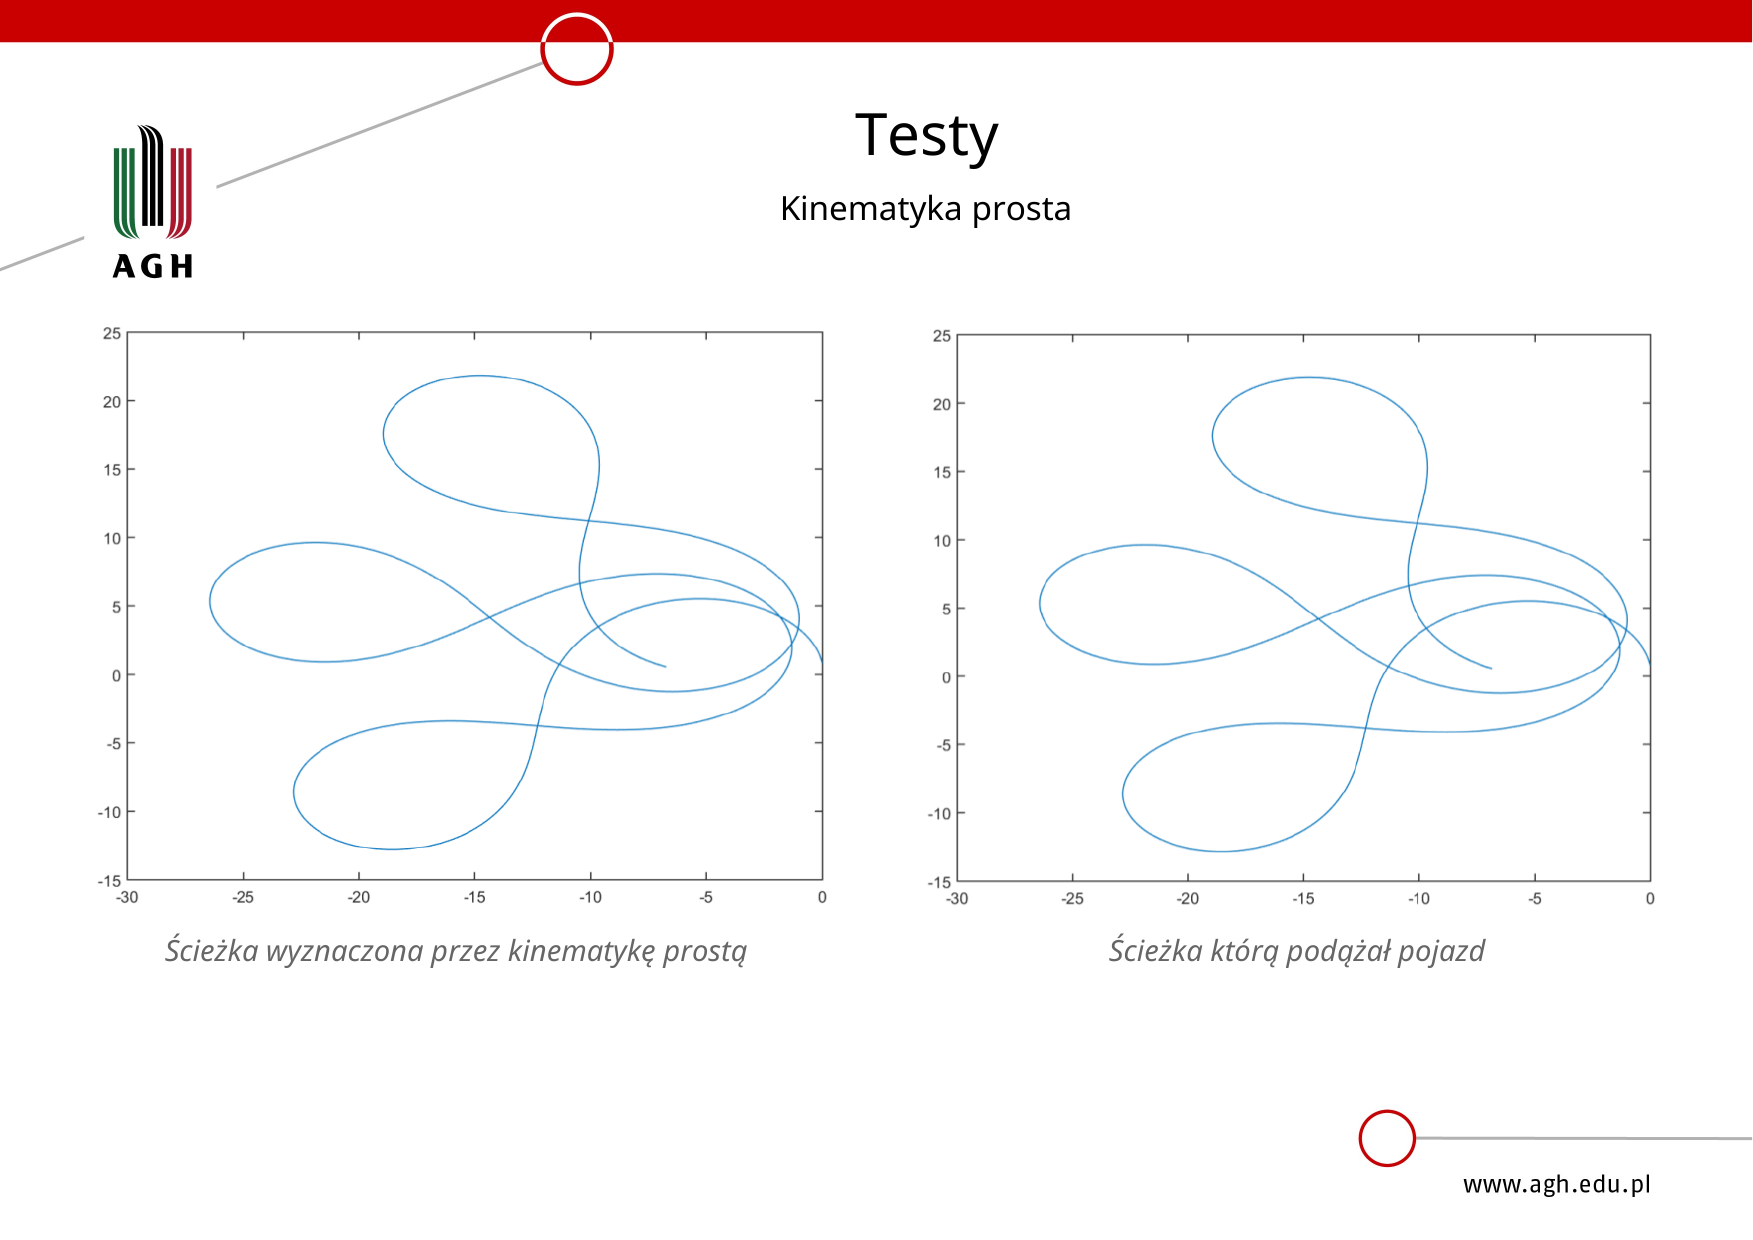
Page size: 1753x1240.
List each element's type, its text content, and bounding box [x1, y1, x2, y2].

text_box Ścieżka wyznaczona przez kinematykę prostą [150, 925, 796, 1010]
picture [0, 0, 1753, 1240]
text_box Ścieżka którą podążał pojazd [1094, 925, 1531, 976]
text_box Kinematyka prosta [765, 180, 1306, 235]
text_box Testy [579, 90, 1276, 175]
